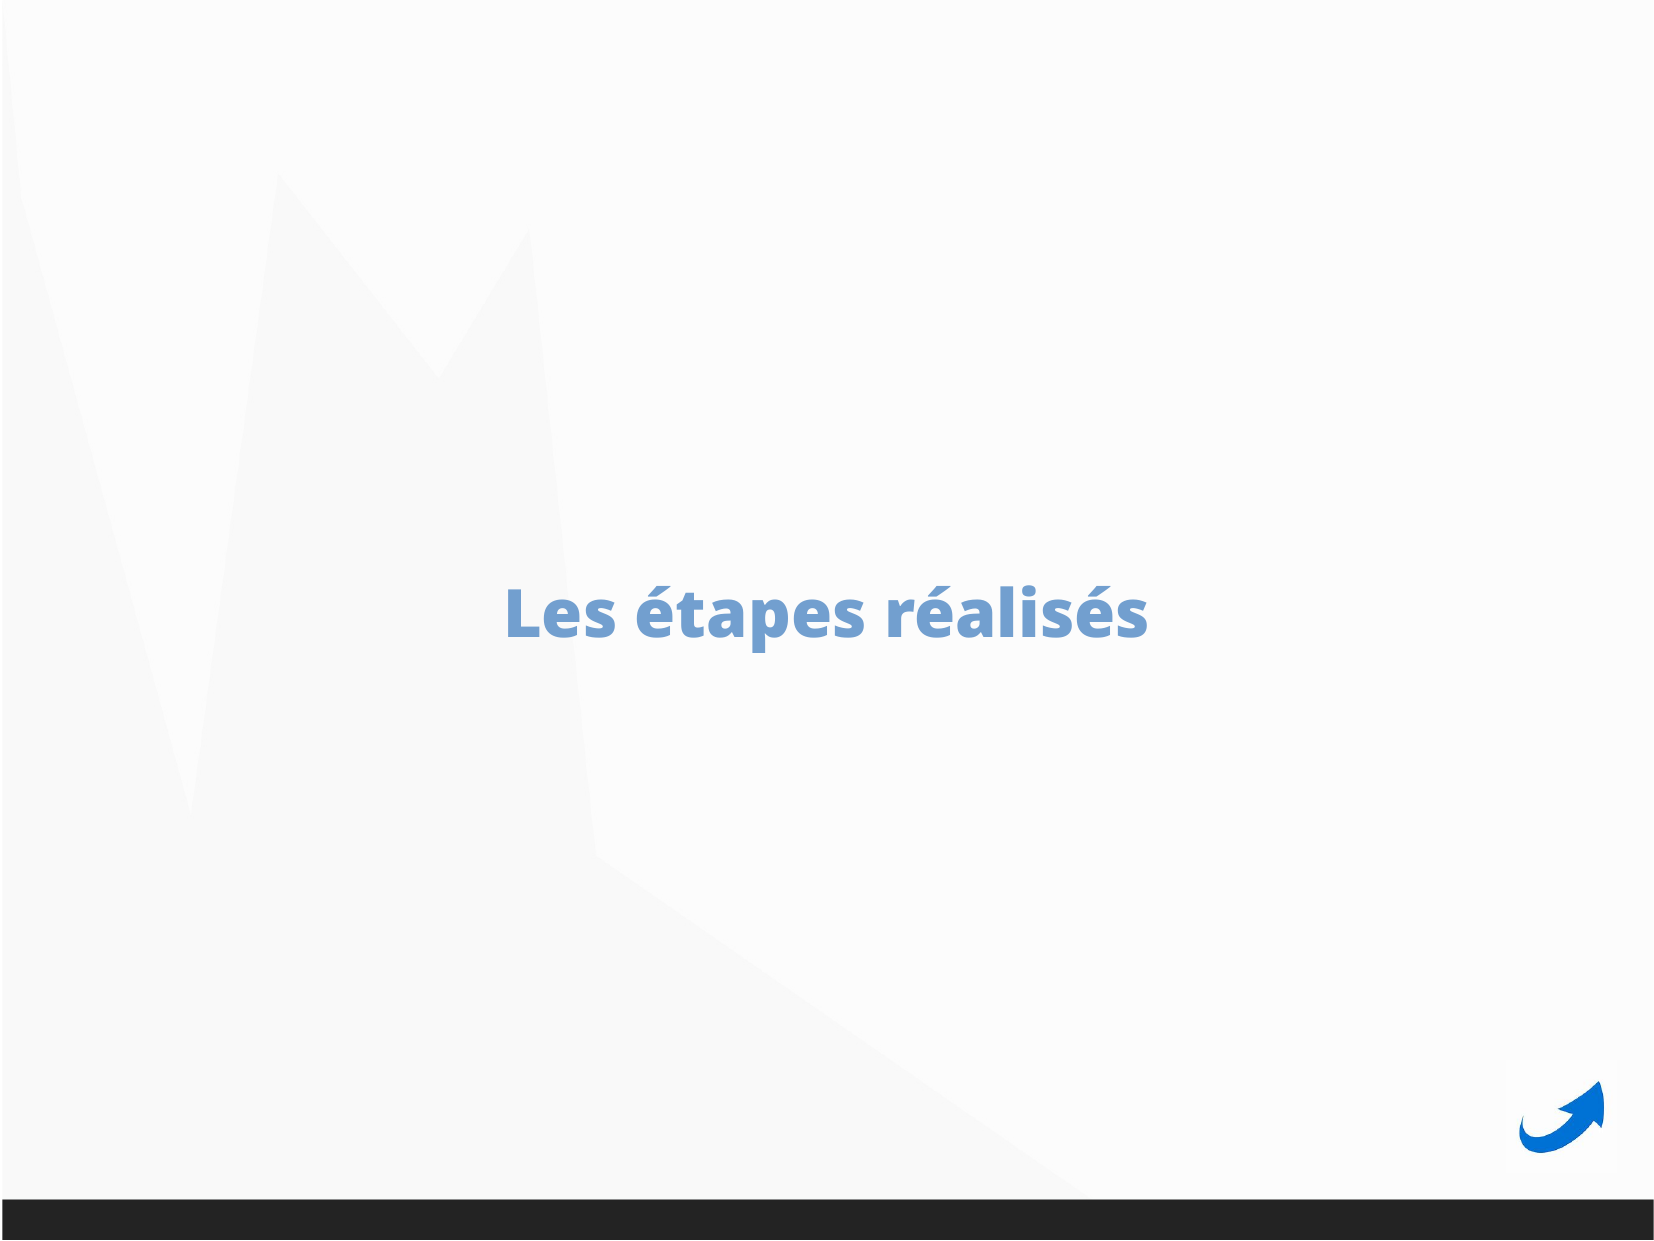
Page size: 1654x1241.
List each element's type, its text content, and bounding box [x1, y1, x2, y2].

subtitle Les étapes réalisés [82, 132, 1571, 1093]
picture [2, 0, 1654, 1241]
